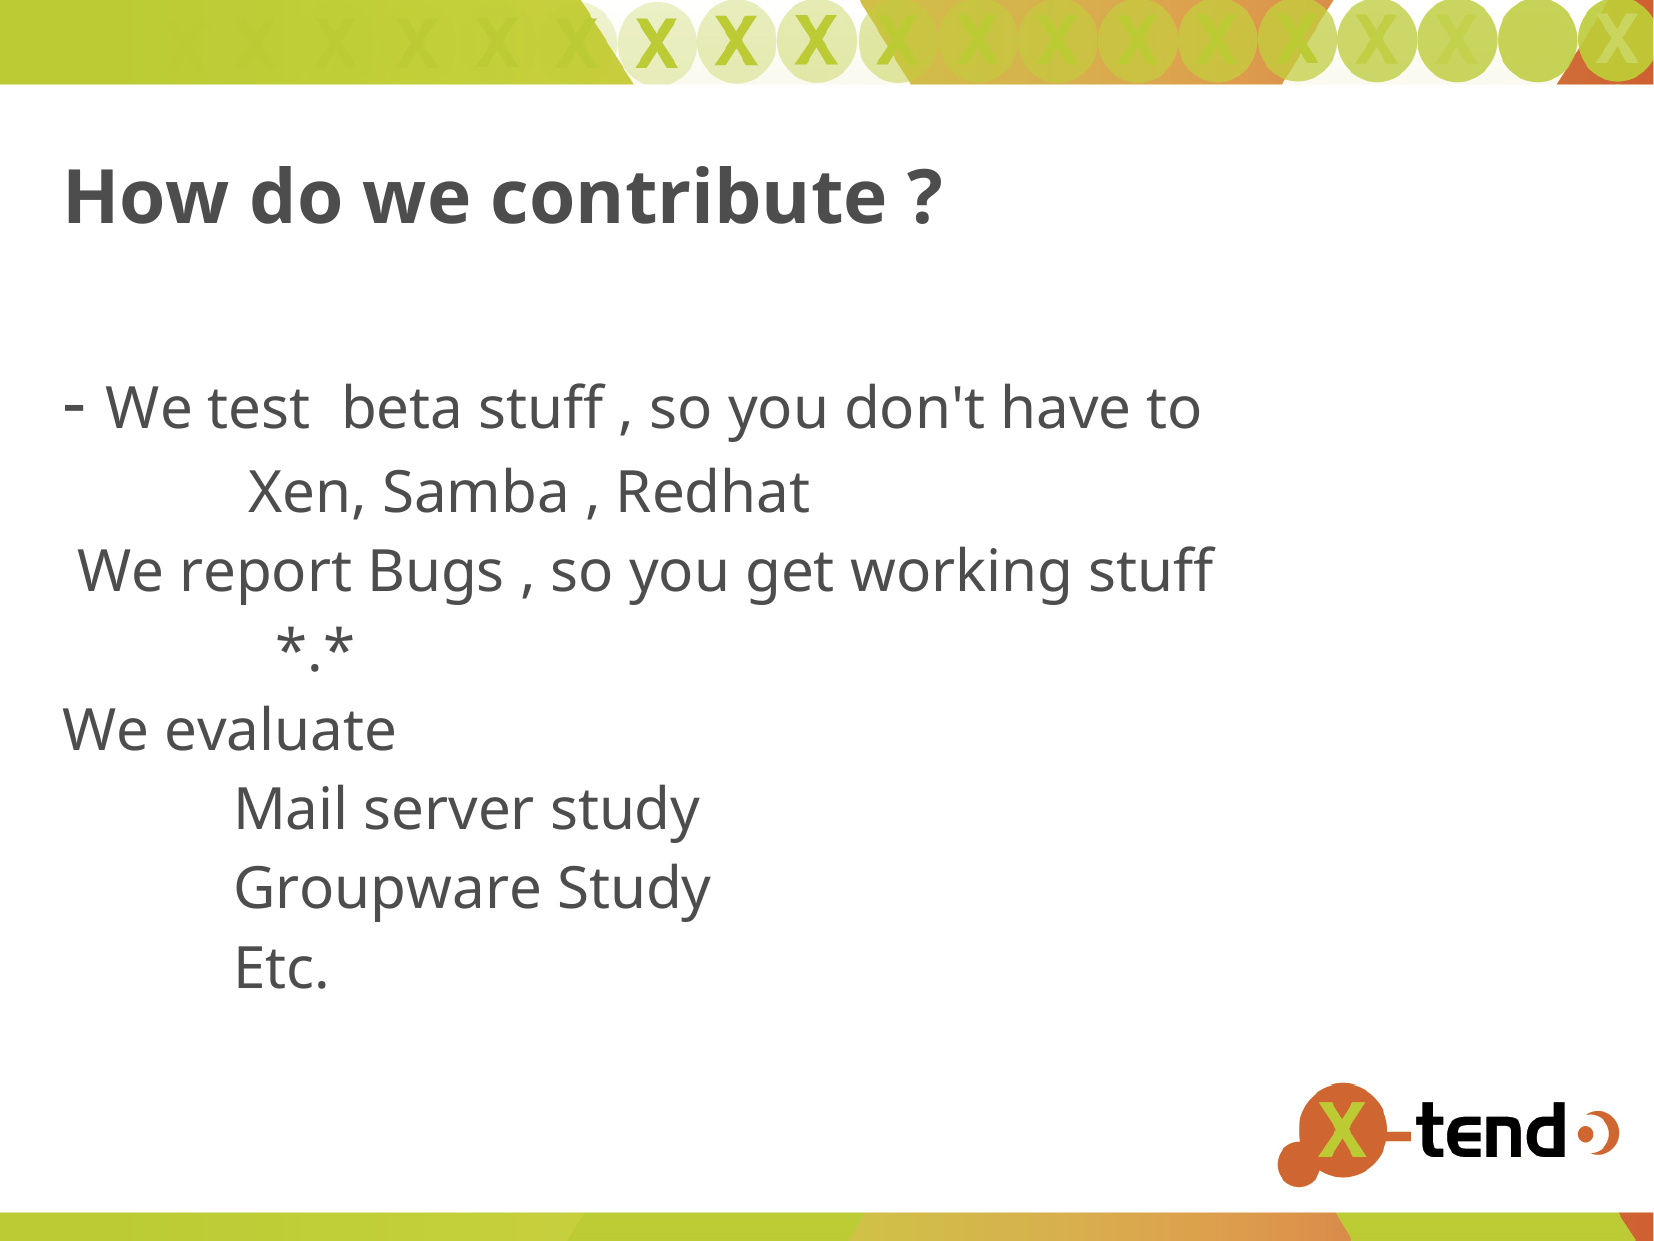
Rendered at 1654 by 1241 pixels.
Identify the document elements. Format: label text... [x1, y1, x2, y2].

picture [0, 0, 1654, 1241]
text_box How do we contribute ? - We test beta stuff , so you don't have to Xen, Samba , Redhat We report Bugs , so you get working stuff *.* We evaluate Mail server study Groupware Study Etc. [47, 135, 1361, 1241]
